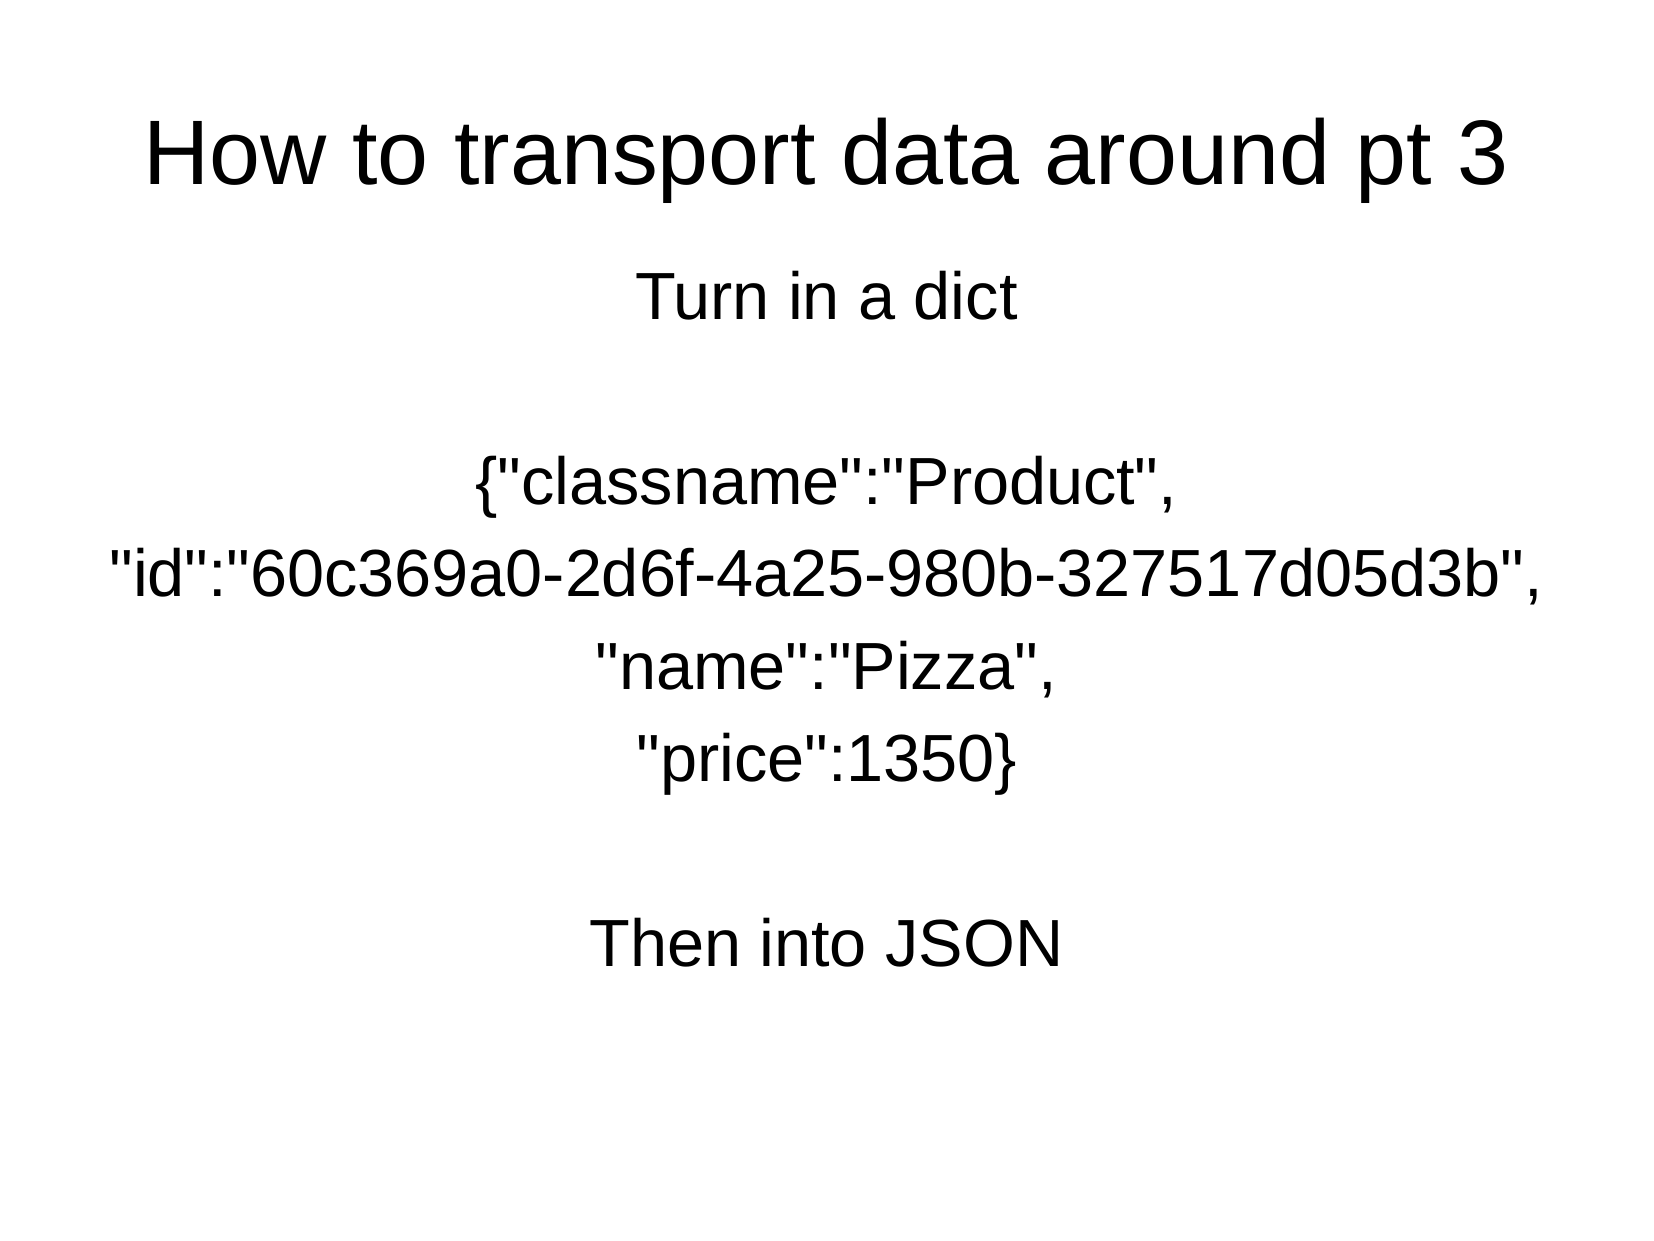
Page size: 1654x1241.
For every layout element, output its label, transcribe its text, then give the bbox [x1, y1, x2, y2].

title How to transport data around pt 3 [82, 49, 1571, 243]
subtitle Turn in a dict {"classname":"Product", "id":"60c369a0-2d6f-4a25-980b-327517d05d3b", "name":"Pizza", "price":1350} Then into JSON [82, 243, 1571, 1182]
